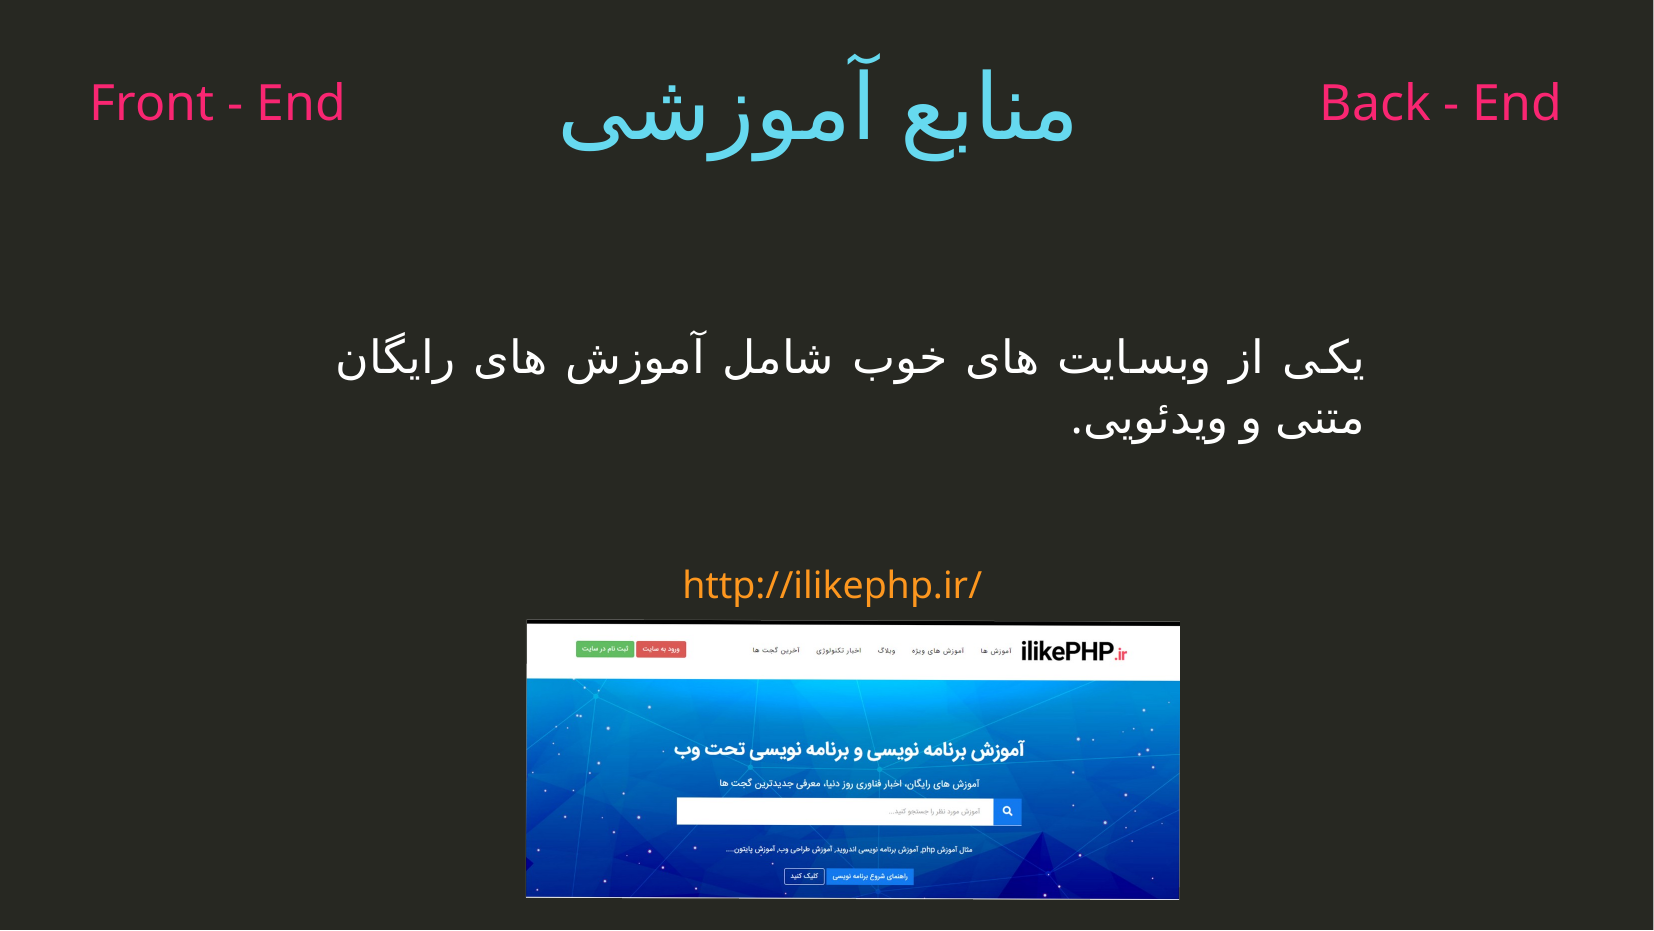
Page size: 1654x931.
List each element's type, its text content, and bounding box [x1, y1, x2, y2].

text_box Back - End [1305, 60, 1636, 180]
text_box یکی از وبسایت های خوب شامل آموزش های رایگان متنی و ویدئویی. [315, 274, 1381, 511]
text_box http://ilikephp.ir/ [285, 551, 1381, 646]
title منابع آموزشی [75, 39, 1564, 196]
picture [525, 619, 1180, 901]
